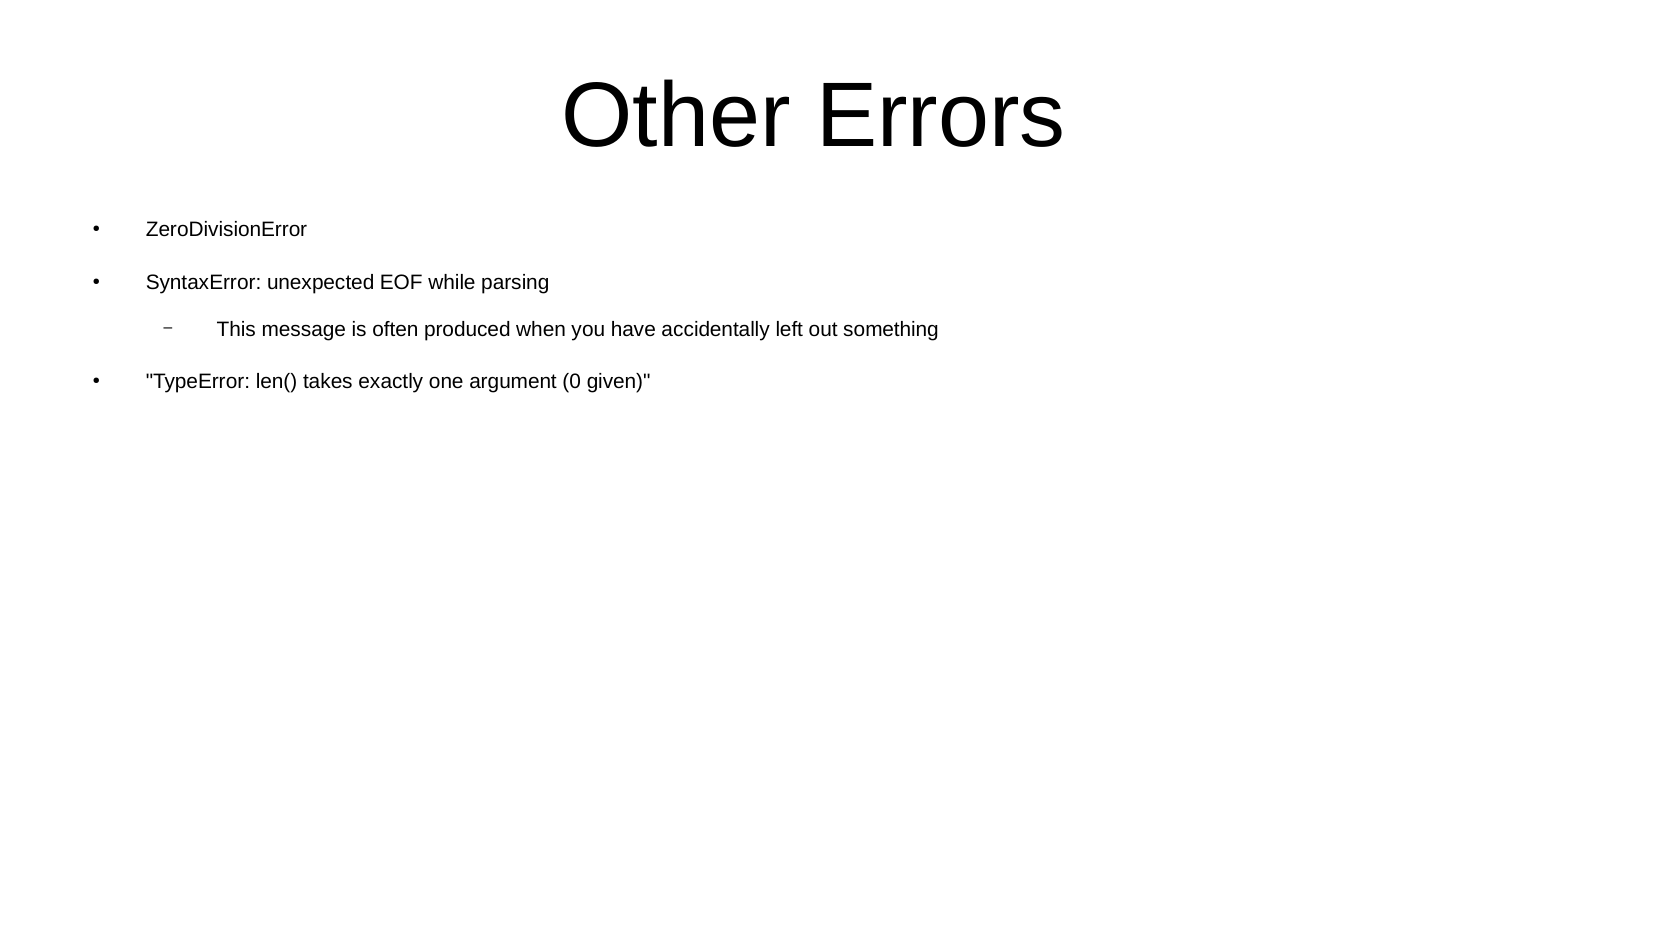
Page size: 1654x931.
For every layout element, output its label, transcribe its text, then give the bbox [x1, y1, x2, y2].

title Other Errors [82, 37, 1571, 193]
list ZeroDivisionError SyntaxError: unexpected EOF while parsing This message is often produced when you have accidentally left out something "TypeError: len() takes exactly one argument (0 given)" [75, 217, 1571, 916]
